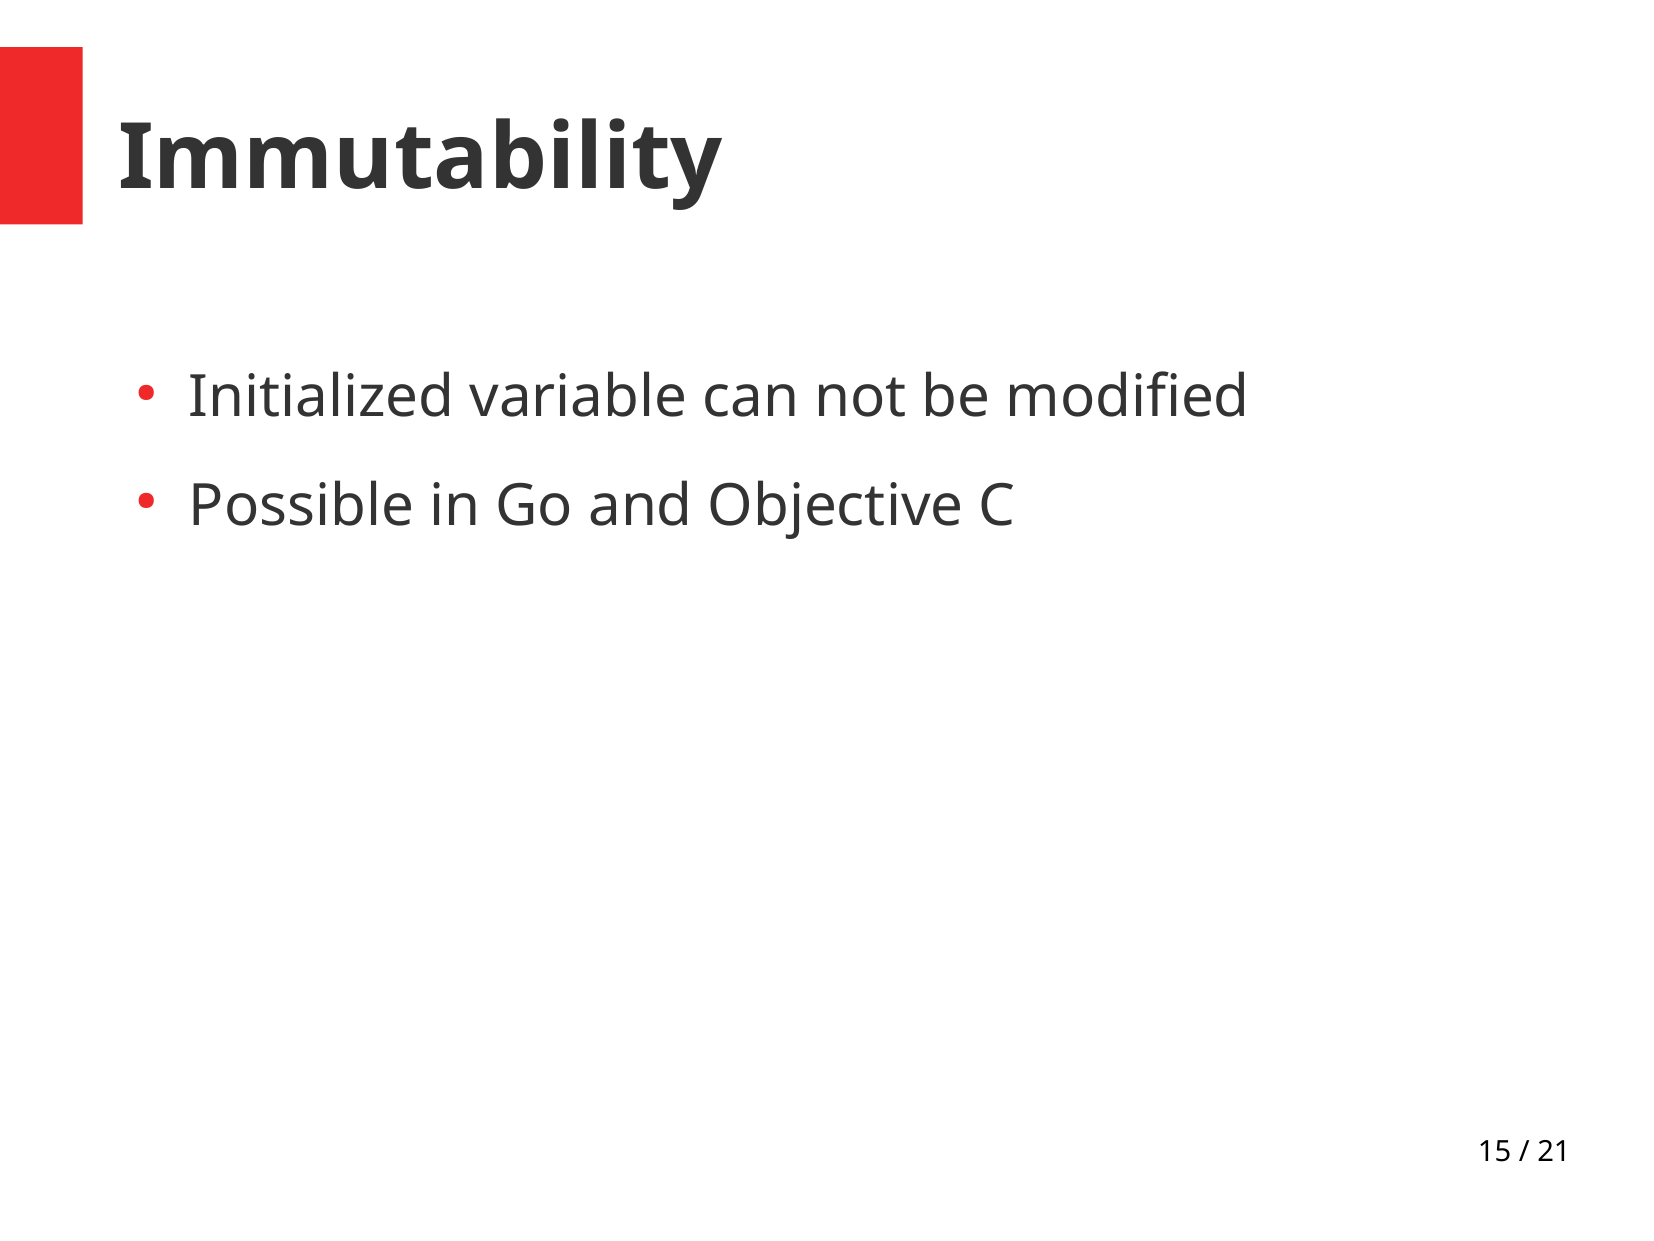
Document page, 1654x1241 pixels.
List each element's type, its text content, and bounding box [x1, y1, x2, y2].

title Immutability [118, 49, 1571, 257]
list Initialized variable can not be modified Possible in Go and Objective C [118, 354, 1536, 1074]
